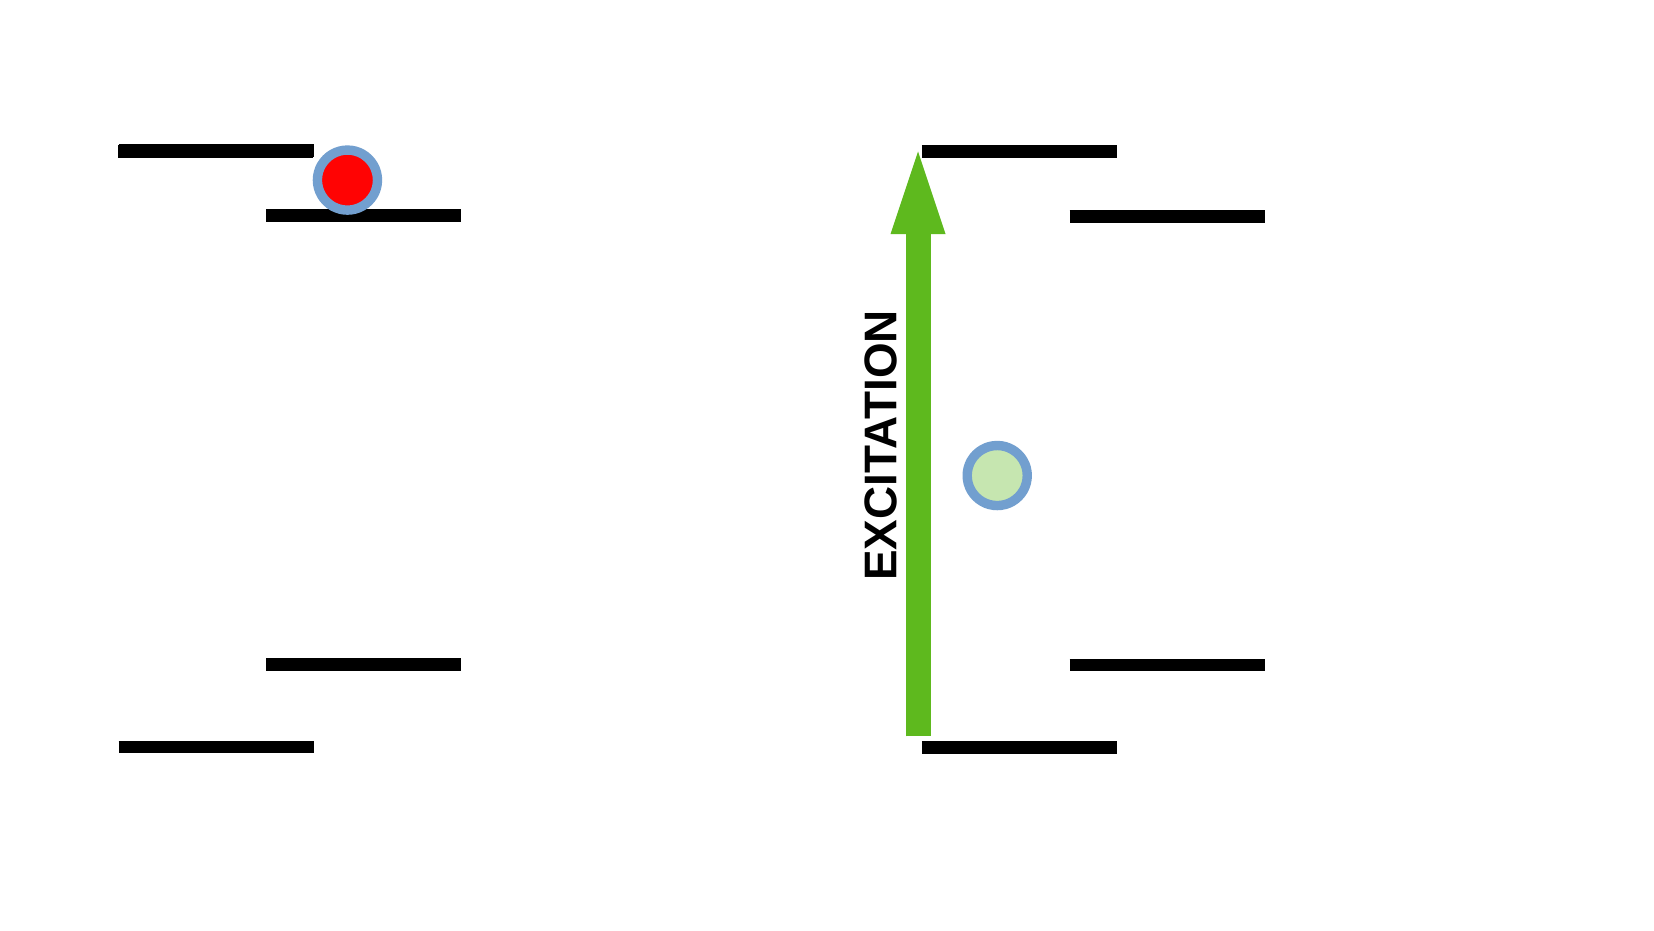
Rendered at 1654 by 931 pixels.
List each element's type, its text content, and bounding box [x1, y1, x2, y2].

text_box [967, 445, 1028, 506]
text_box [317, 150, 378, 211]
text_box EXCITATION [847, 190, 914, 701]
